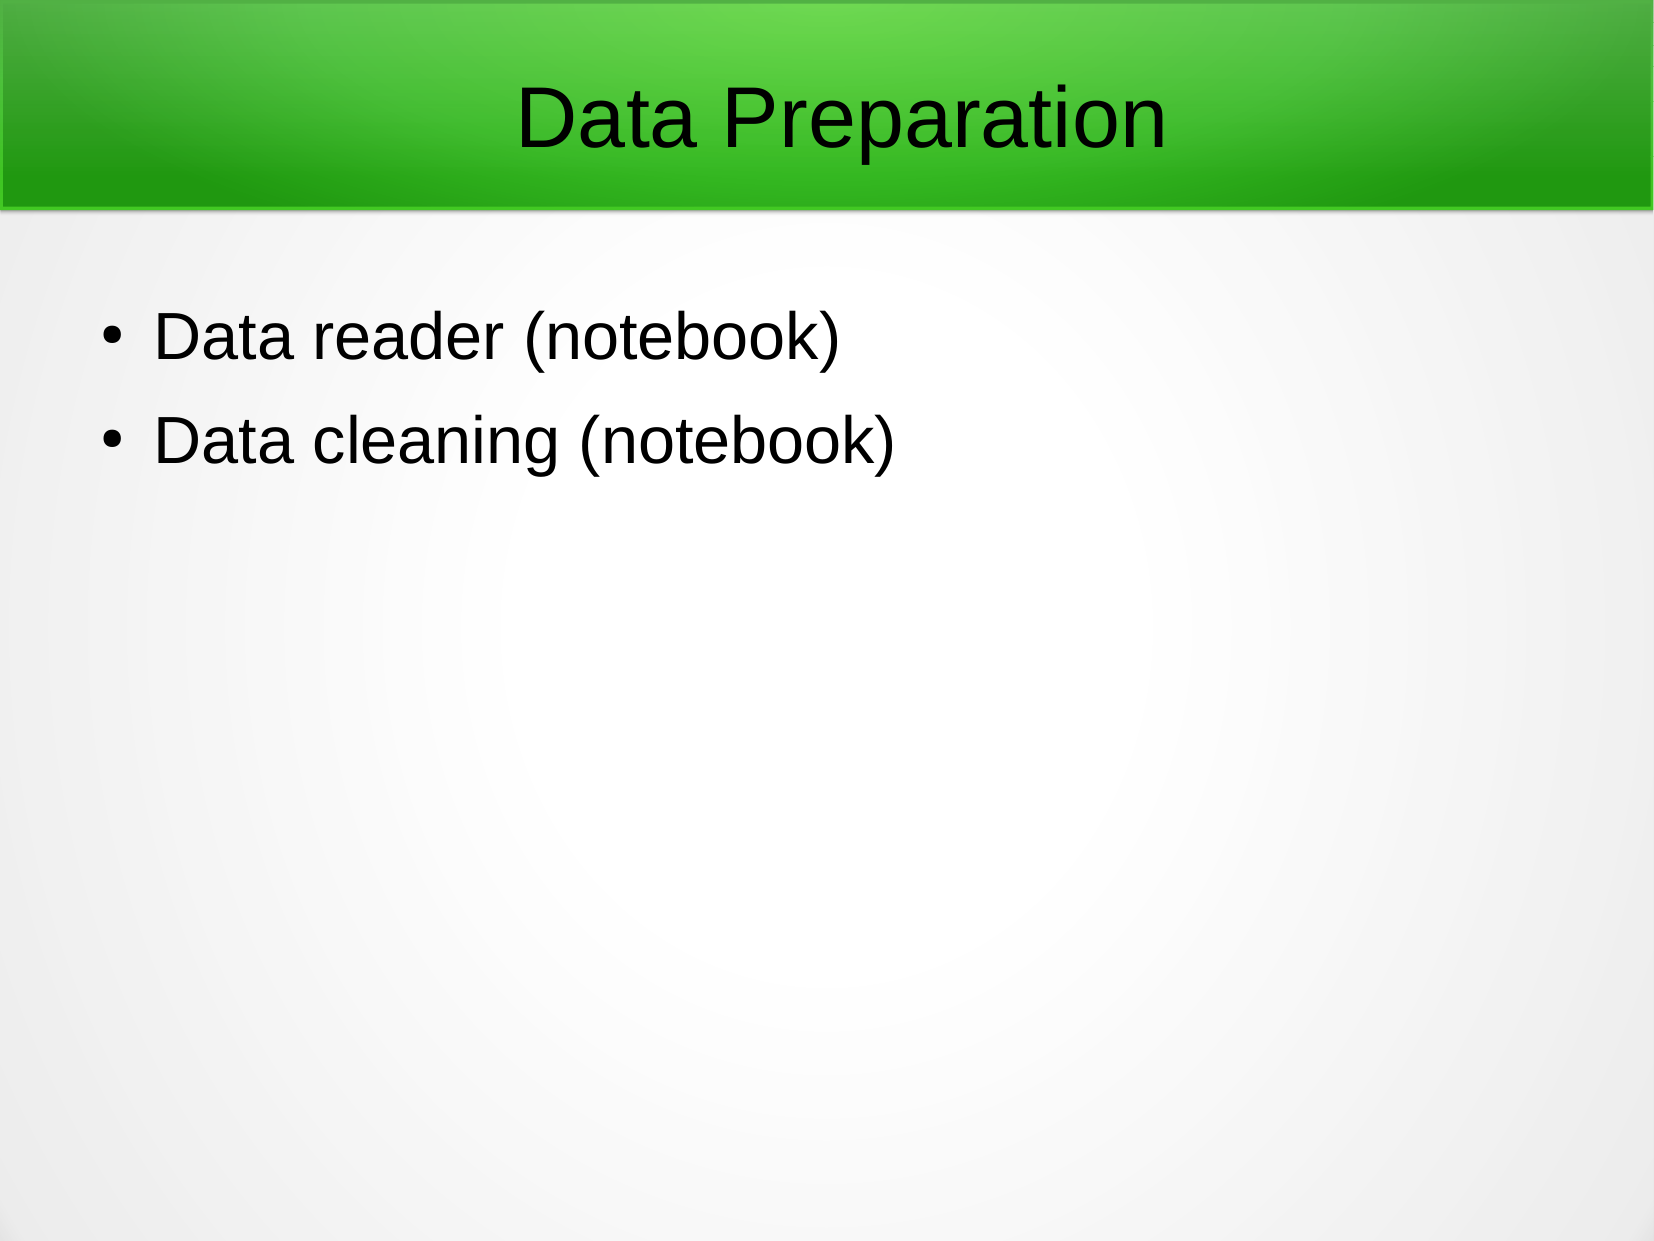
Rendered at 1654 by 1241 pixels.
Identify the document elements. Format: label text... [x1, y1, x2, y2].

title Data Preparation [82, 47, 1571, 189]
list Data reader (notebook) Data cleaning (notebook) [82, 299, 1571, 1019]
